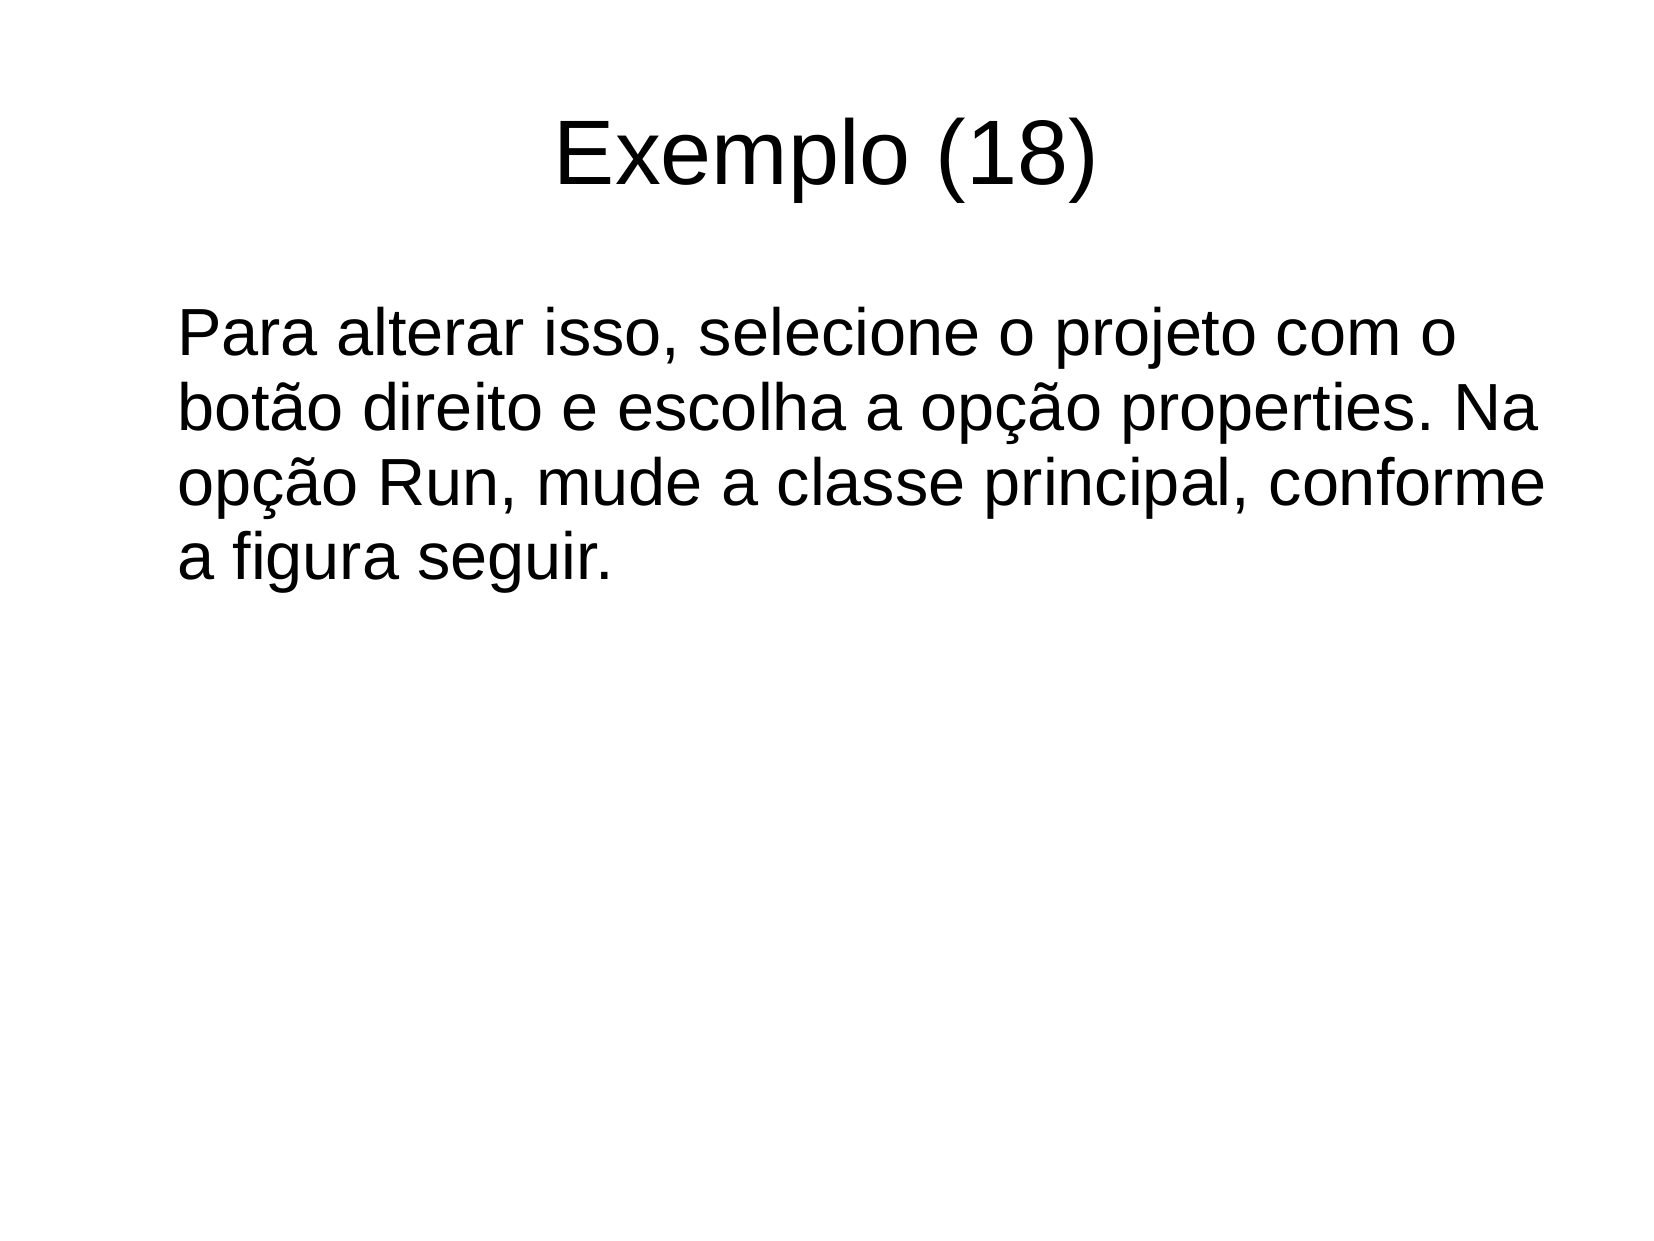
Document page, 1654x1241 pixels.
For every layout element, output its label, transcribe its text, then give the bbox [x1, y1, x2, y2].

list Para alterar isso, selecione o projeto com o botão direito e escolha a opção properties. Na opção Run, mude a classe principal, conforme a figura seguir. [106, 295, 1595, 621]
title Exemplo (18) [82, 49, 1571, 257]
